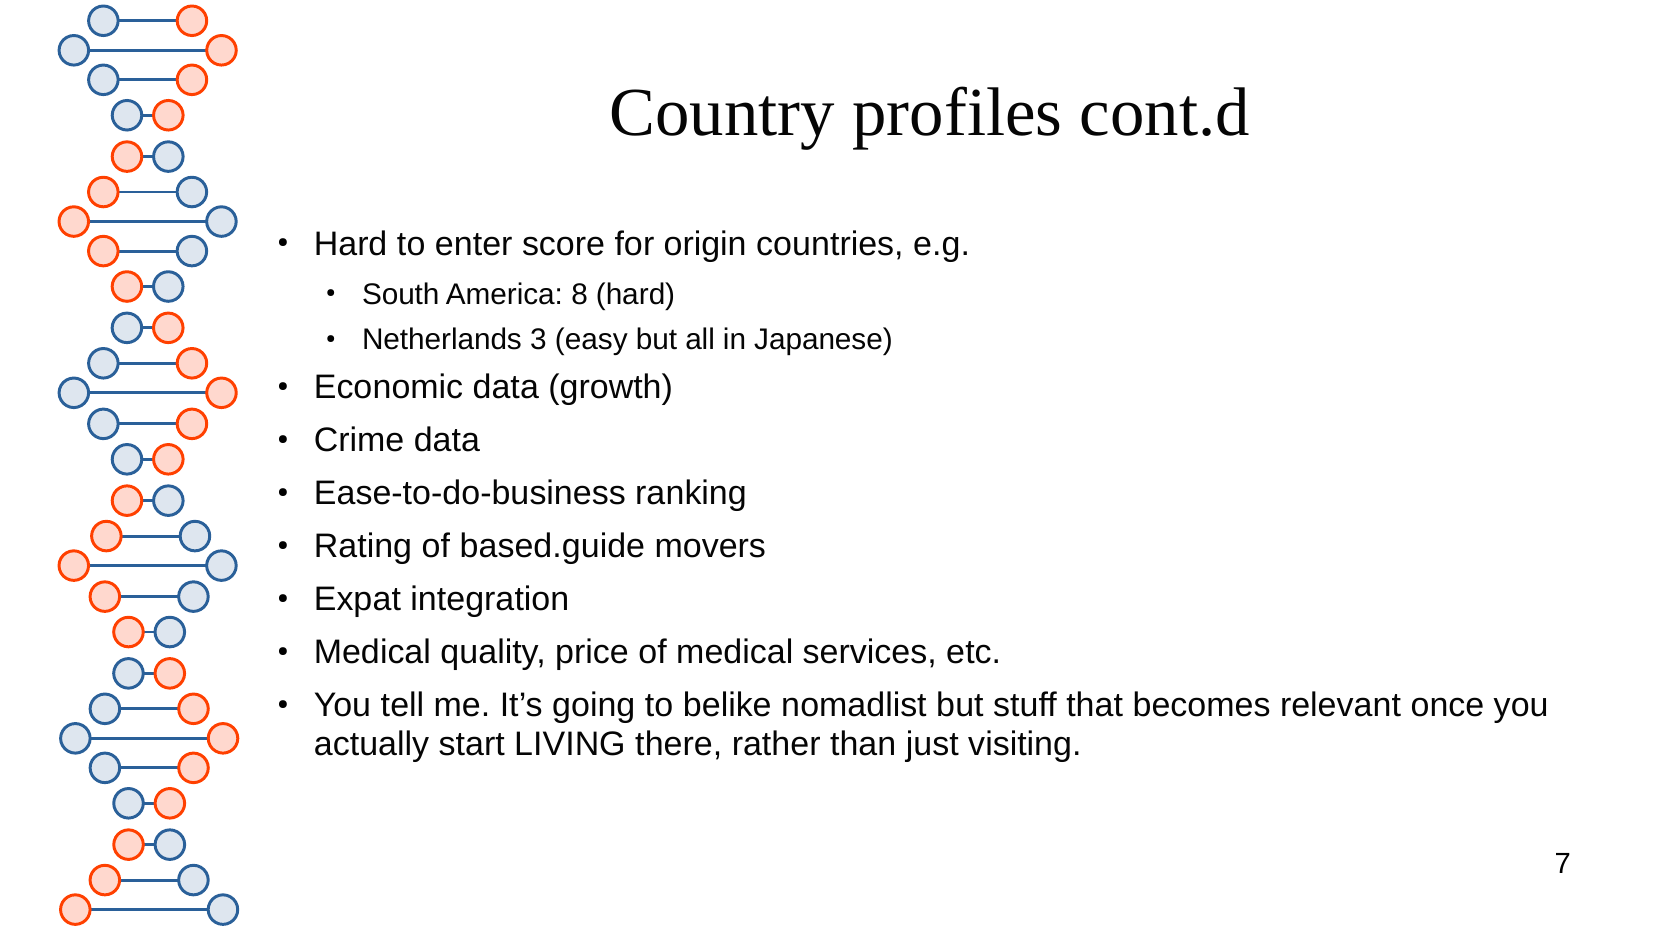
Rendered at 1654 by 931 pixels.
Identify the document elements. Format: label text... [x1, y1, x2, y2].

list Hard to enter score for origin countries, e.g. South America: 8 (hard) Netherlands 3 (easy but all in Japanese) Economic data (growth) Crime data Ease-to-do-business ranking Rating of based.guide movers Expat integration Medical quality, price of medical services, etc. You tell me. It’s going to belike nomadlist but stuff that becomes relevant once you actually start LIVING there, rather than just visiting. [265, 224, 1595, 764]
title Country profiles cont.d [265, 35, 1595, 189]
